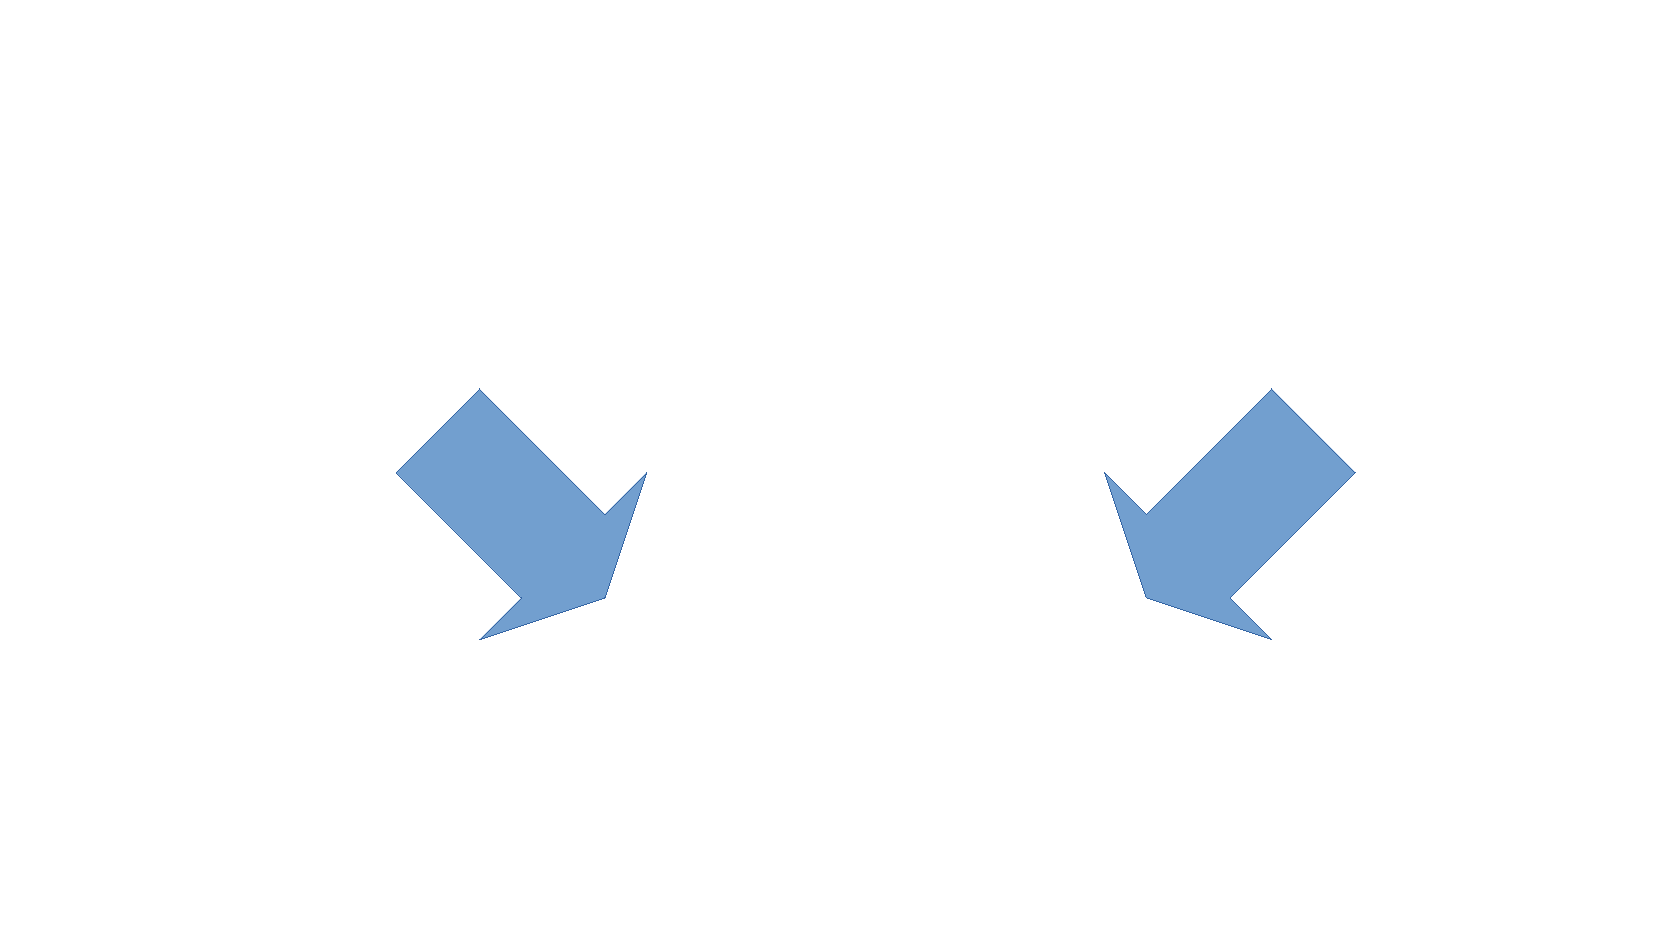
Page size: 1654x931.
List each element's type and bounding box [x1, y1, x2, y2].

text_box [396, 388, 647, 640]
text_box [1104, 388, 1356, 640]
